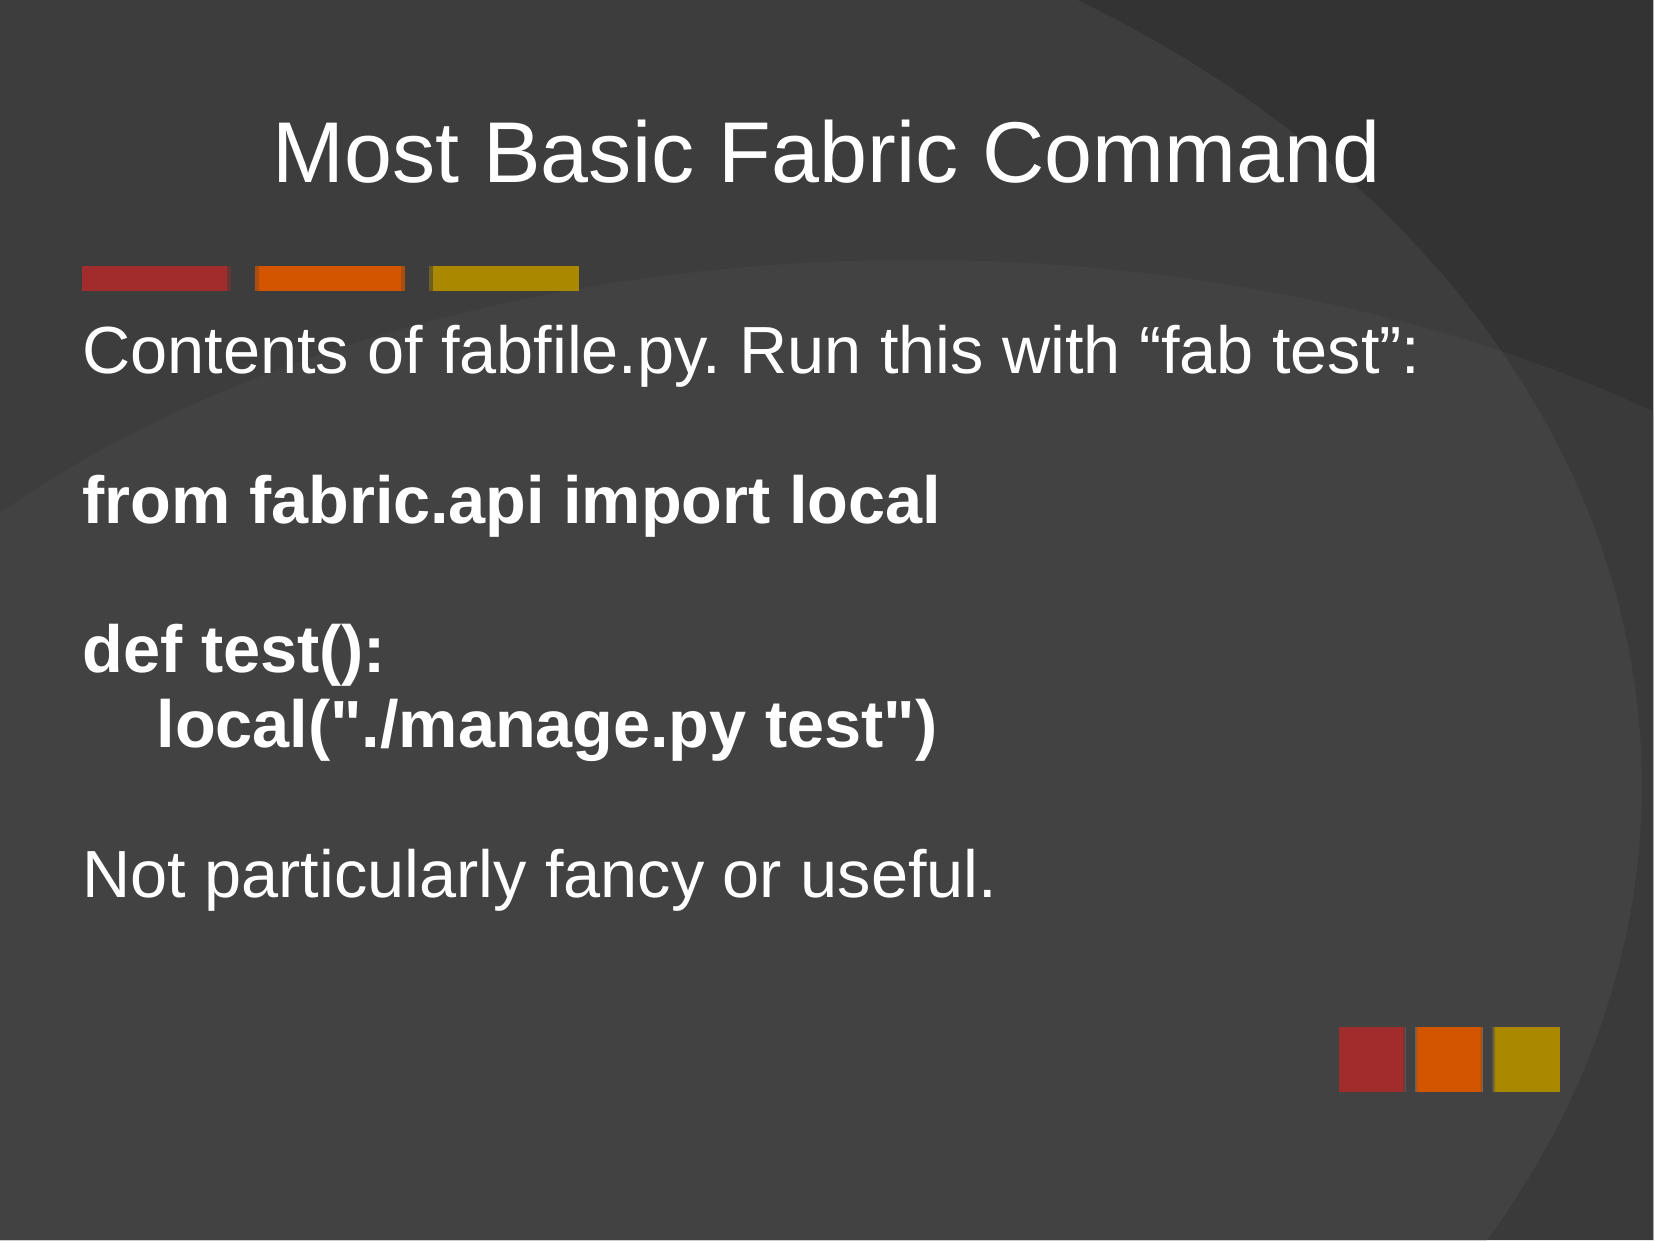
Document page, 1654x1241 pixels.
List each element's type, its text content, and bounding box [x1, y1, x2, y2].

title Most Basic Fabric Command [82, 49, 1571, 257]
picture [1339, 1027, 1560, 1092]
picture [82, 266, 579, 290]
subtitle Contents of fabfile.py. Run this with “fab test”: from fabric.api import local def test(): local("./manage.py test") Not particularly fancy or useful. [82, 290, 1571, 1010]
